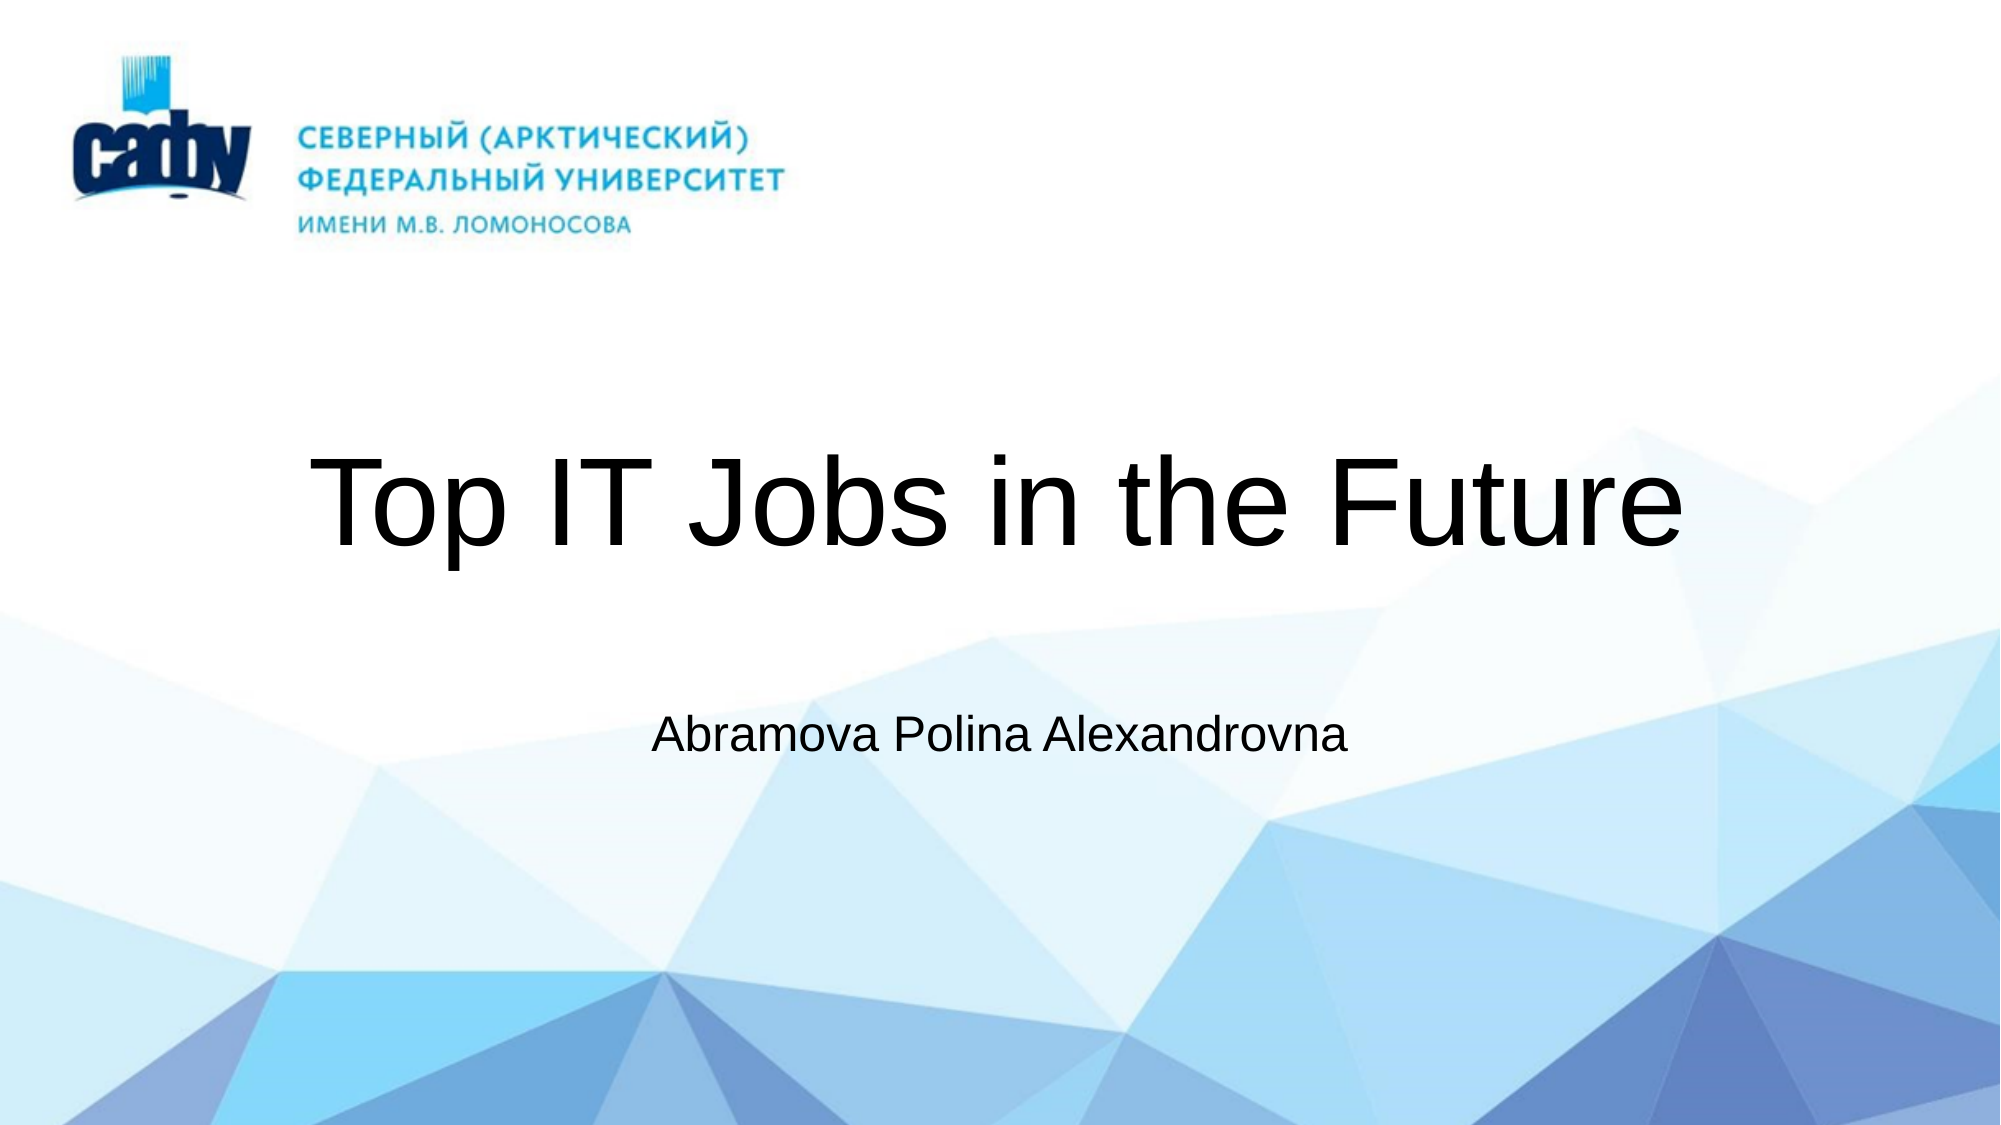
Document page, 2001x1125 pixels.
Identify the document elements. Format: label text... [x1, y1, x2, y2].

subtitle Abramova Polina Alexandrovna [249, 708, 1750, 981]
title Top IT Jobs in the Future [248, 181, 1749, 573]
